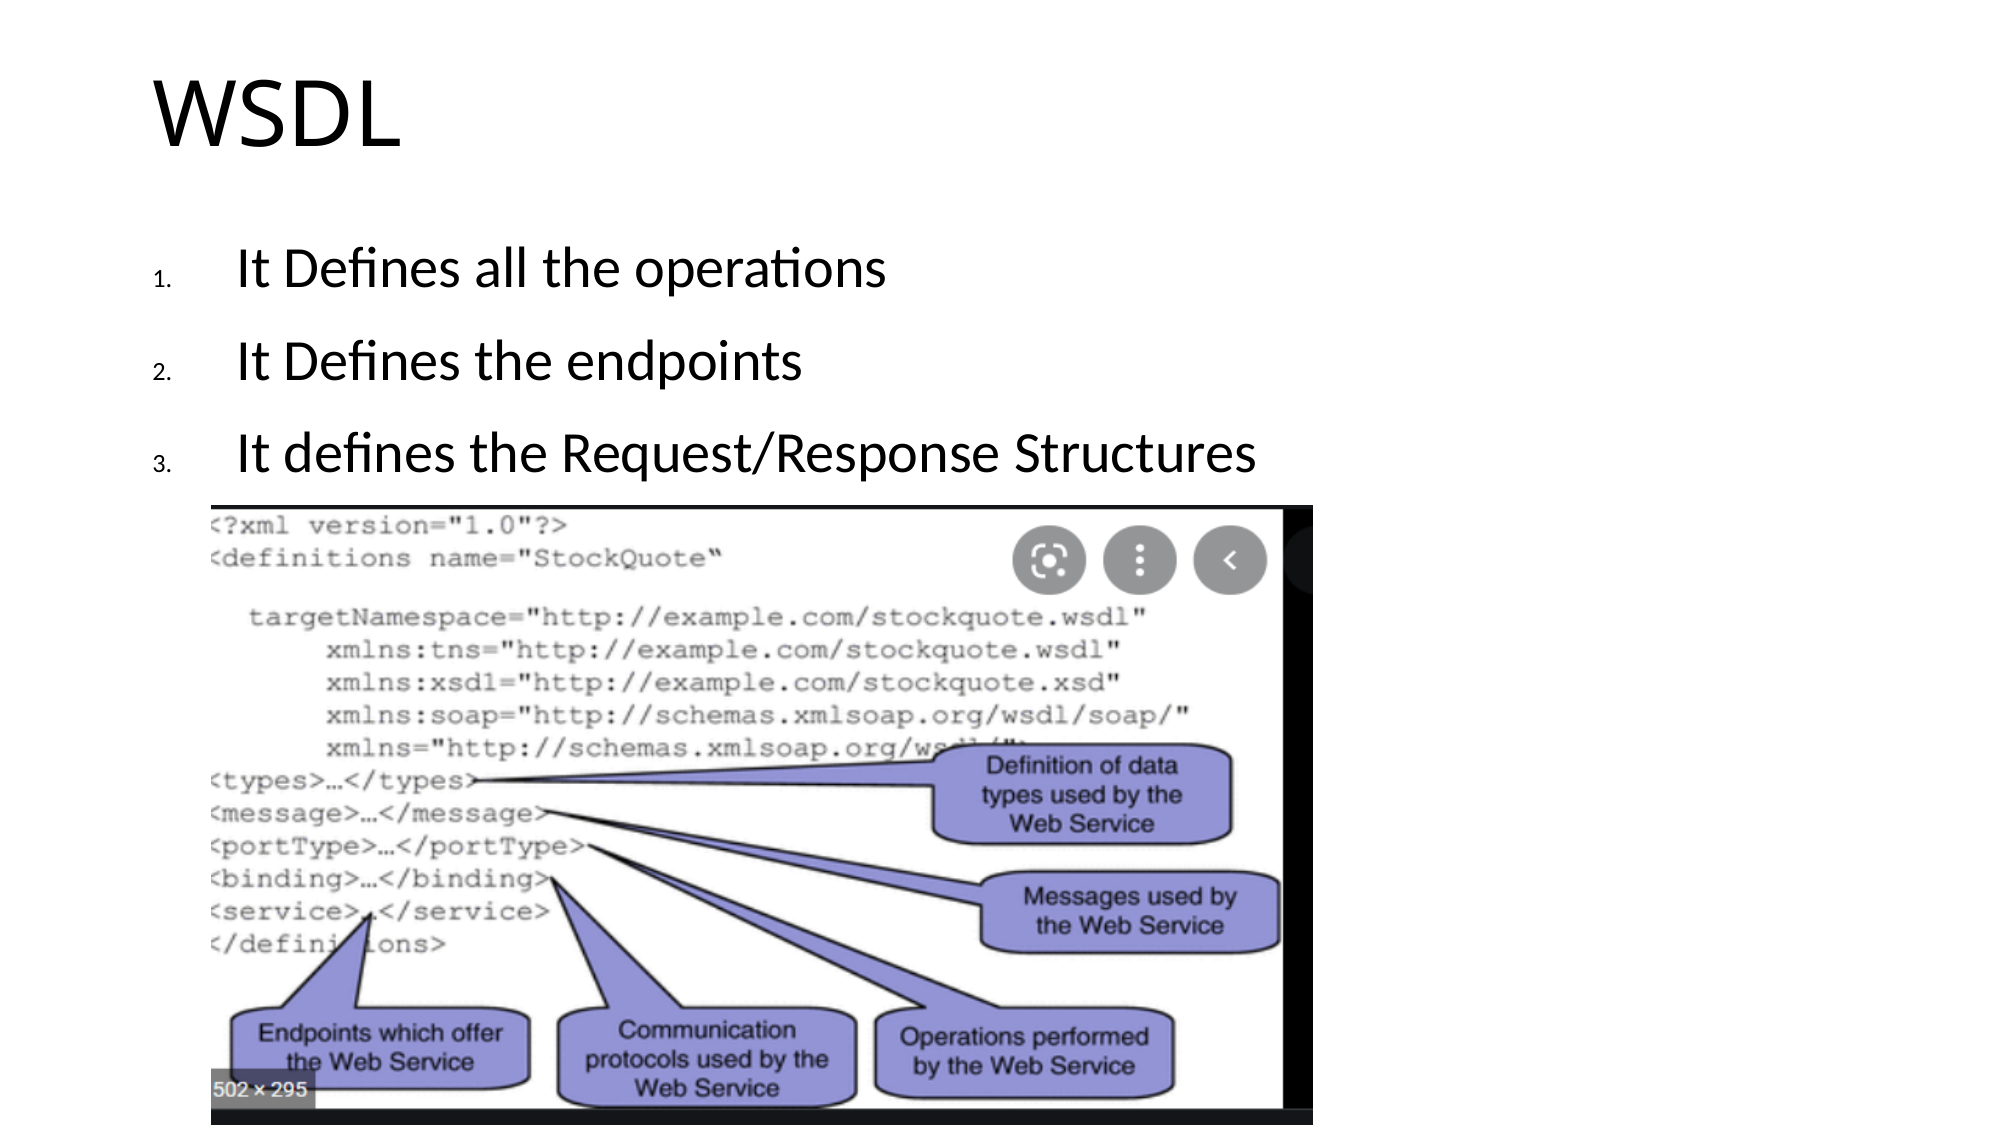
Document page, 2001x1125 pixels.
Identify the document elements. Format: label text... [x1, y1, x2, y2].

title WSDL [137, 59, 1863, 229]
picture [211, 505, 1313, 1125]
list It Defines all the operations It Defines the endpoints It defines the Request/Response Structures [137, 229, 1863, 1014]
